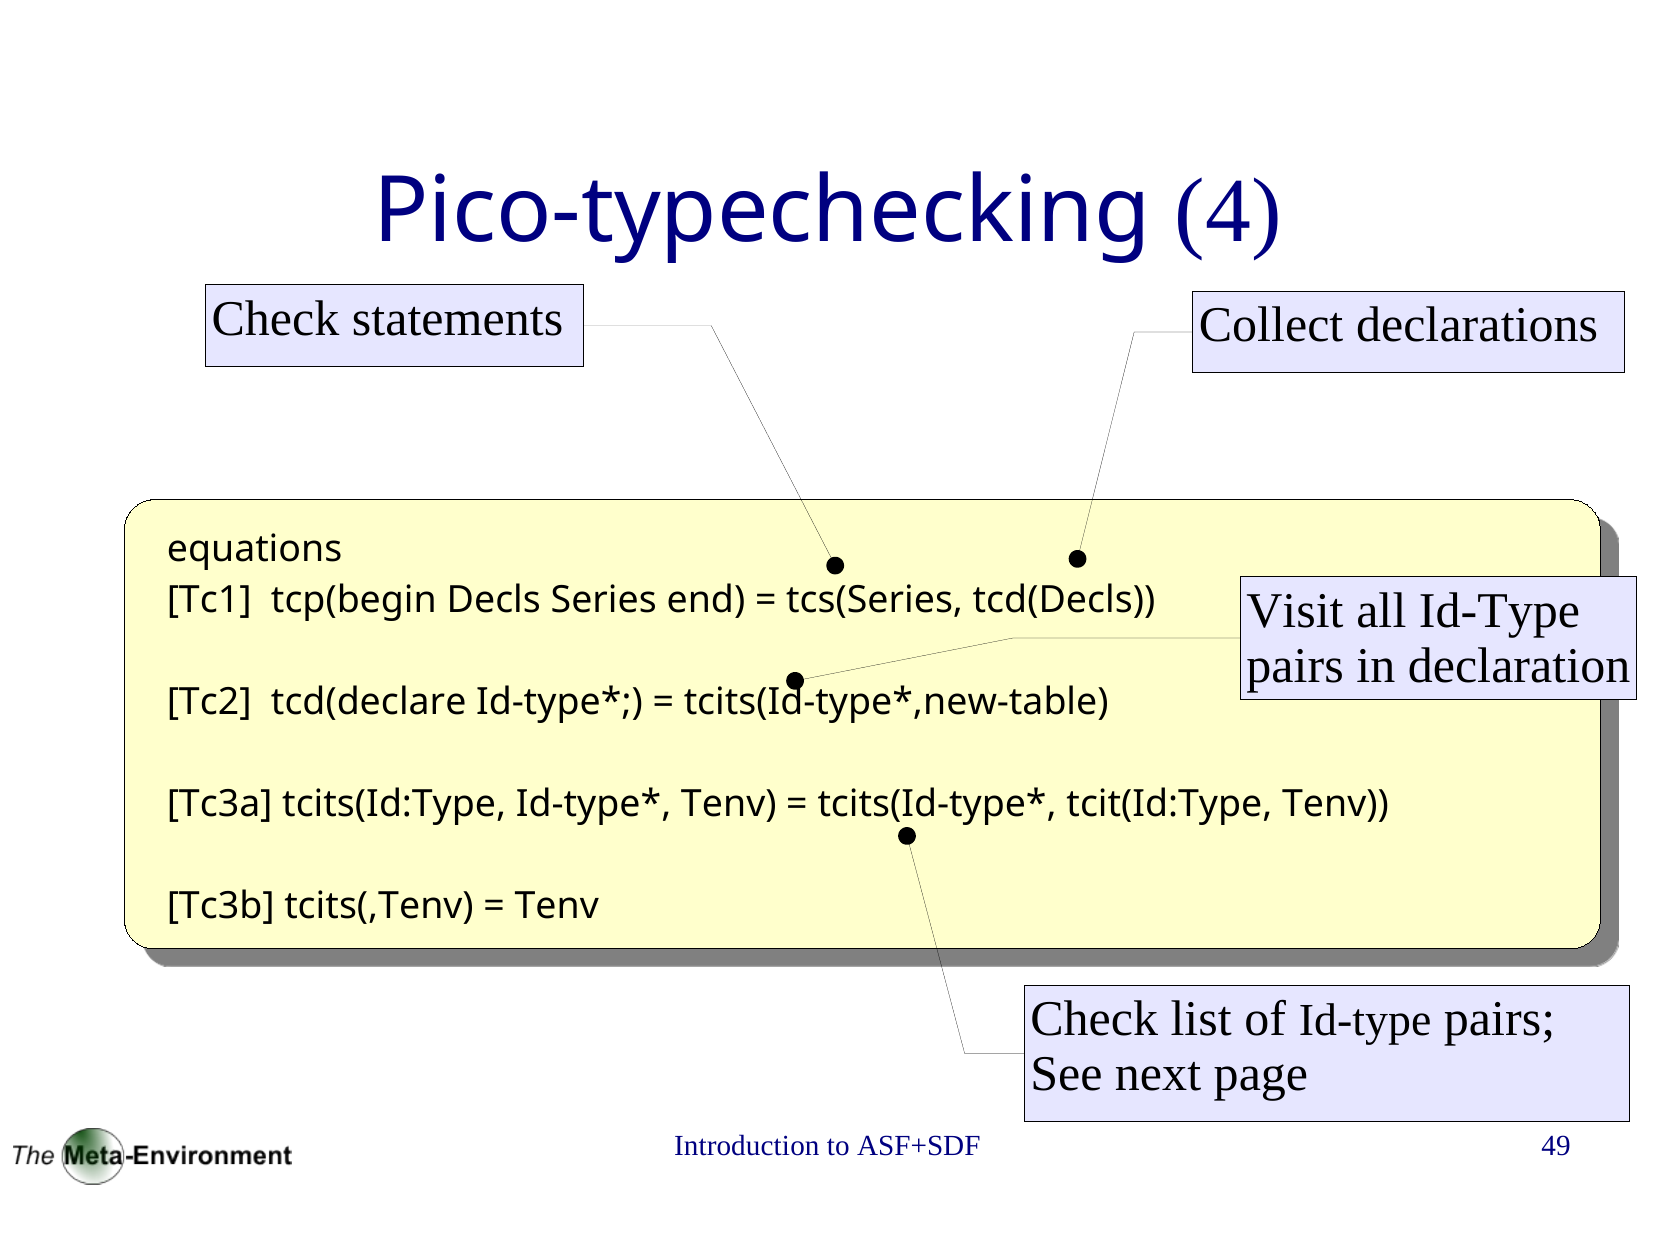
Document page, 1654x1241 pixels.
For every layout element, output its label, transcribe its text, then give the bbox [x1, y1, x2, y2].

text_box Check list of Id-type pairs; See next page [1024, 985, 1630, 1122]
picture [13, 1128, 292, 1185]
text_box Check statements [205, 284, 584, 367]
text_box [124, 448, 1596, 949]
text_box equations [Tc1] tcp(begin Decls Series end) = tcs(Series, tcd(Decls)) [Tc2] tcd(declare Id-type*;) = tcits(Id-type*,new-table) [Tc3a] tcits(Id:Type, Id-type*, Tenv) = tcits(Id-type*, tcit(Id:Type, Tenv)) [Tc3b] tcits(,Tenv) = Tenv [152, 514, 1642, 1054]
title Pico-typechecking (4) [121, 102, 1534, 311]
text_box Collect declarations [1192, 291, 1625, 373]
text_box Visit all Id-Type pairs in declaration [1240, 576, 1637, 700]
